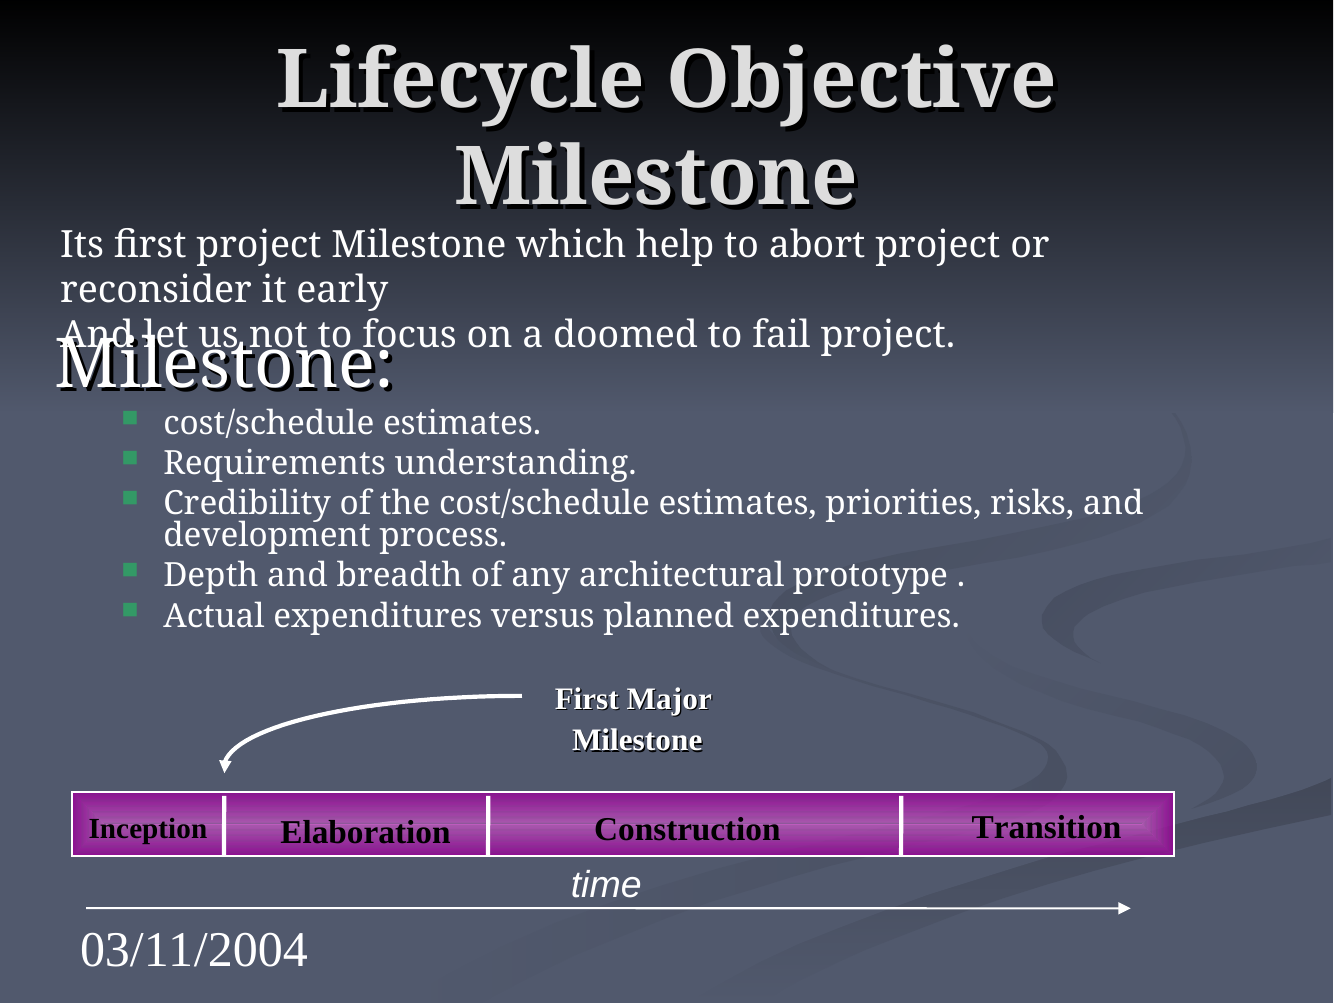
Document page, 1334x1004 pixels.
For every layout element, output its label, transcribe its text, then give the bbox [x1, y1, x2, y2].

text_box First Major Milestone [534, 666, 741, 765]
text_box [72, 791, 1174, 857]
text_box Its first project Milestone which help to abort project or reconsider it early And let us not to focus on a doomed to fail project. [45, 212, 1246, 363]
text_box time [555, 857, 657, 913]
text_box Transition [956, 797, 1137, 853]
text_box Inception [73, 801, 222, 852]
title Lifecycle Objective Milestone [66, 19, 1267, 228]
list Milestone: cost/schedule estimates. Requirements understanding. Credibility of the cost/schedule estimates, priorities, risks, and development process. Depth and breadth of any architectural prototype . Actual expenditures versus planned expenditures. [41, 327, 1249, 697]
text_box Elaboration [265, 802, 467, 858]
text_box Construction [578, 799, 797, 856]
